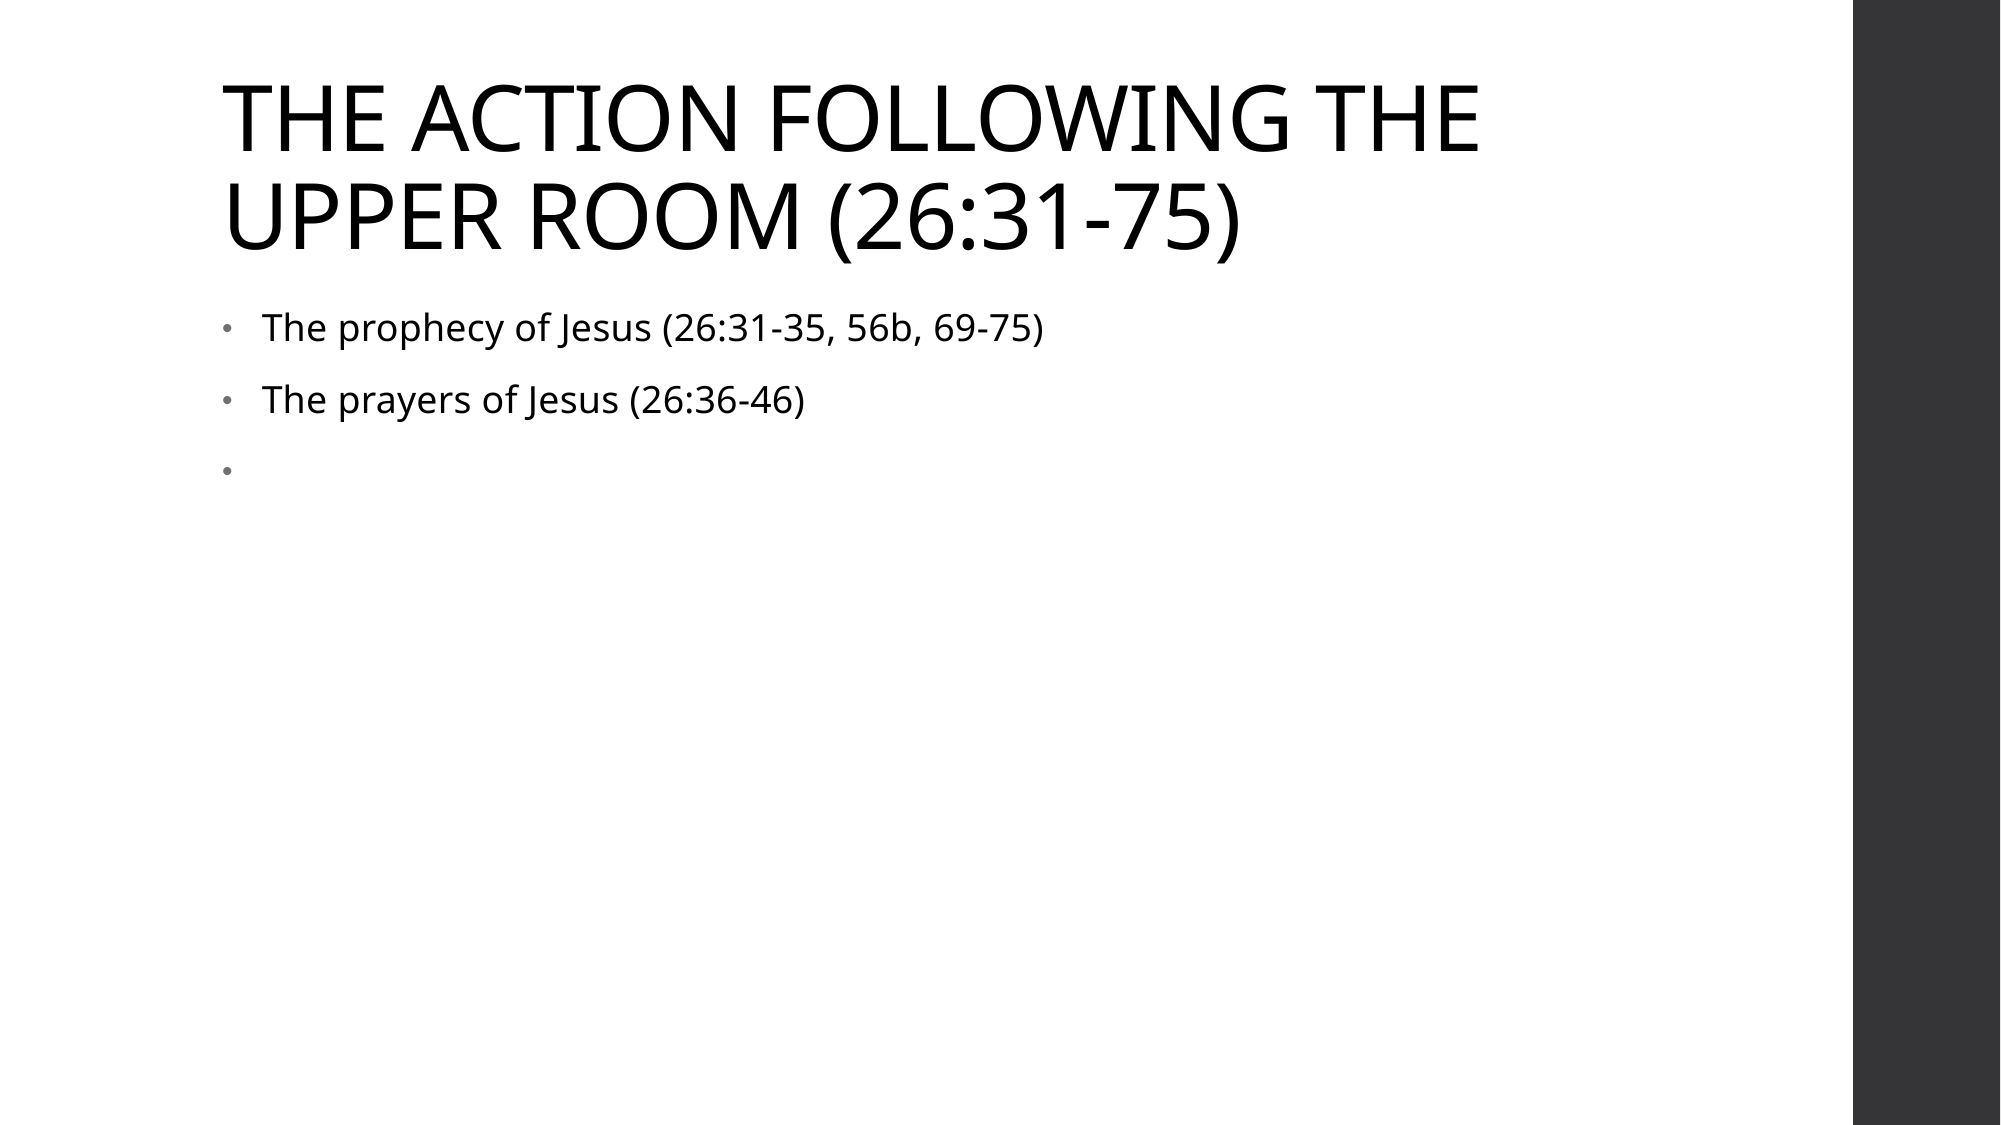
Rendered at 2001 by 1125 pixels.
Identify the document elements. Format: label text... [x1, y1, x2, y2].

title THE ACTION FOLLOWING THE UPPER ROOM (26:31-75) [206, 60, 1797, 278]
list The prophecy of Jesus (26:31-35, 56b, 69-75) The prayers of Jesus (26:36-46) [206, 299, 1617, 1014]
